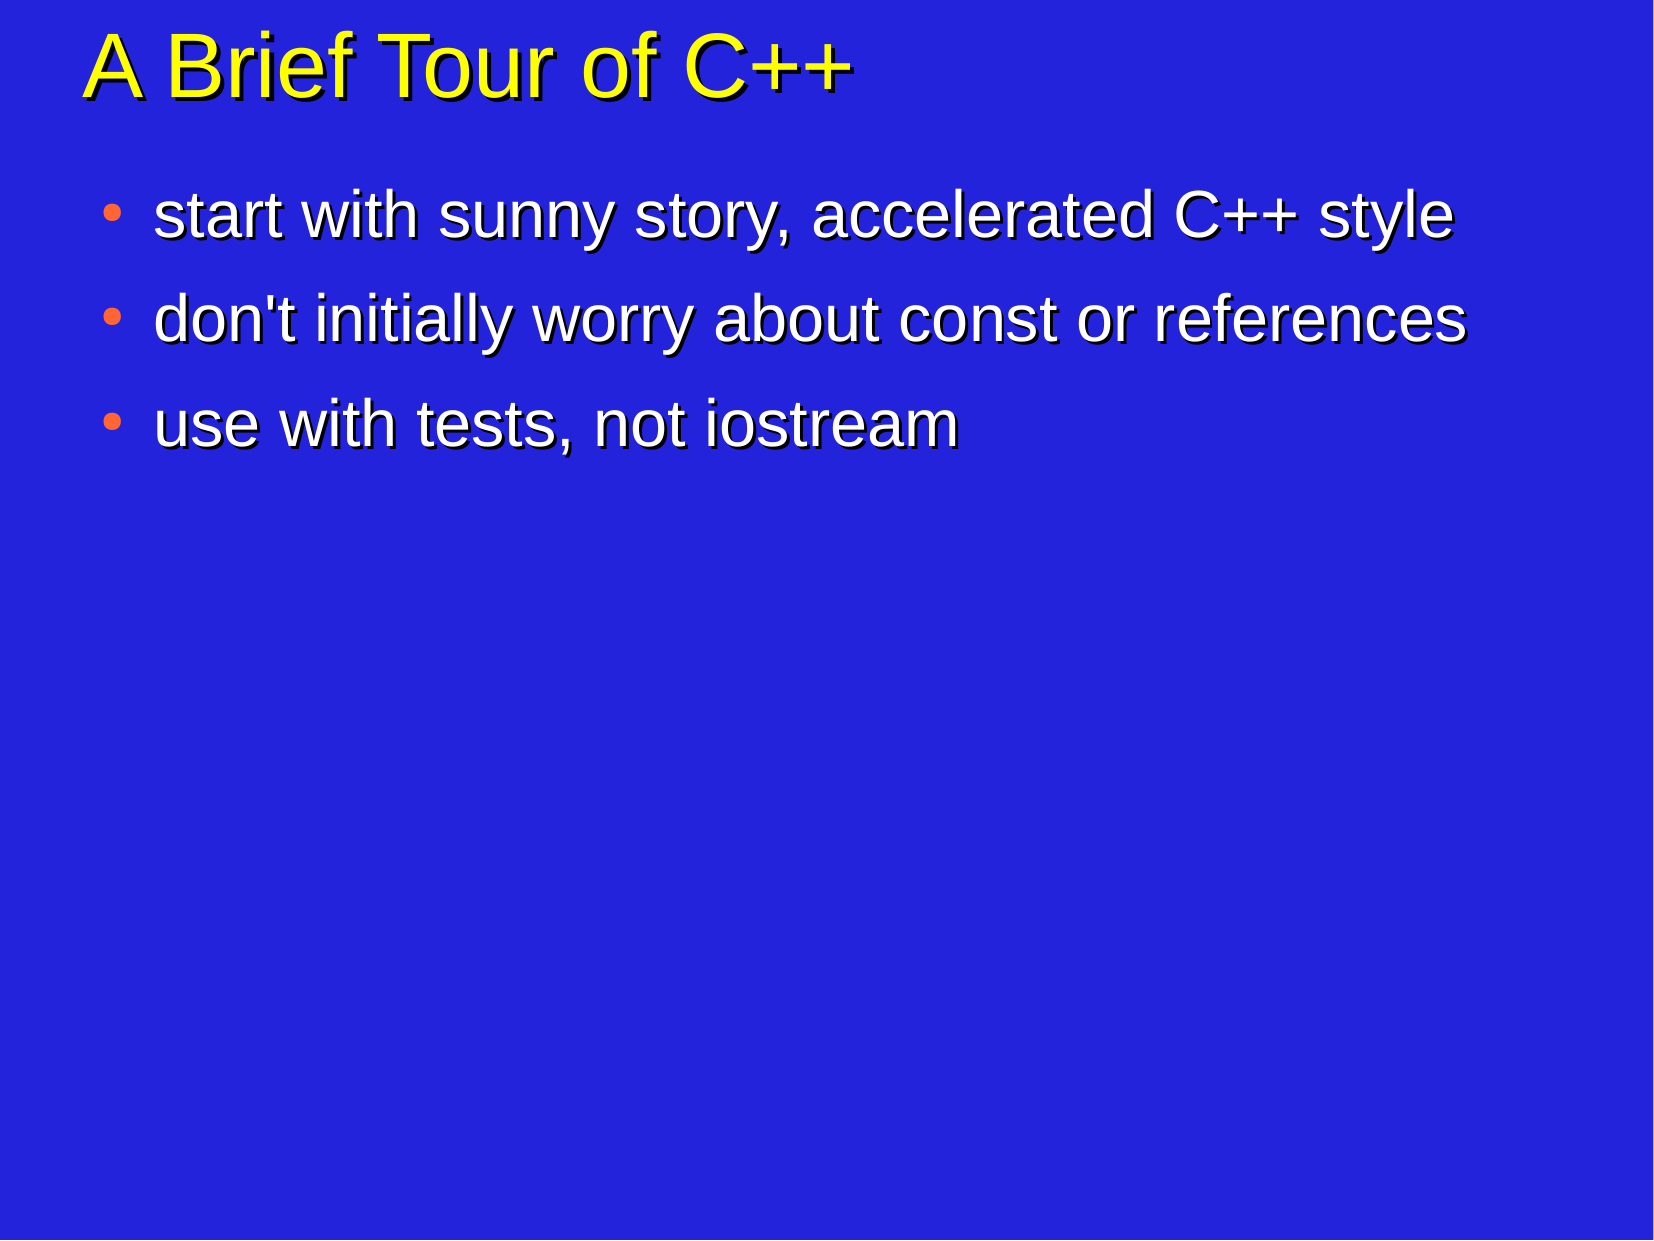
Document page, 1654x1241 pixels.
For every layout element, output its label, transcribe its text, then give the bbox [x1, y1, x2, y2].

title A Brief Tour of C++ [82, 2, 1571, 130]
list start with sunny story, accelerated C++ style don't initially worry about const or references use with tests, not iostream [82, 177, 1571, 1182]
